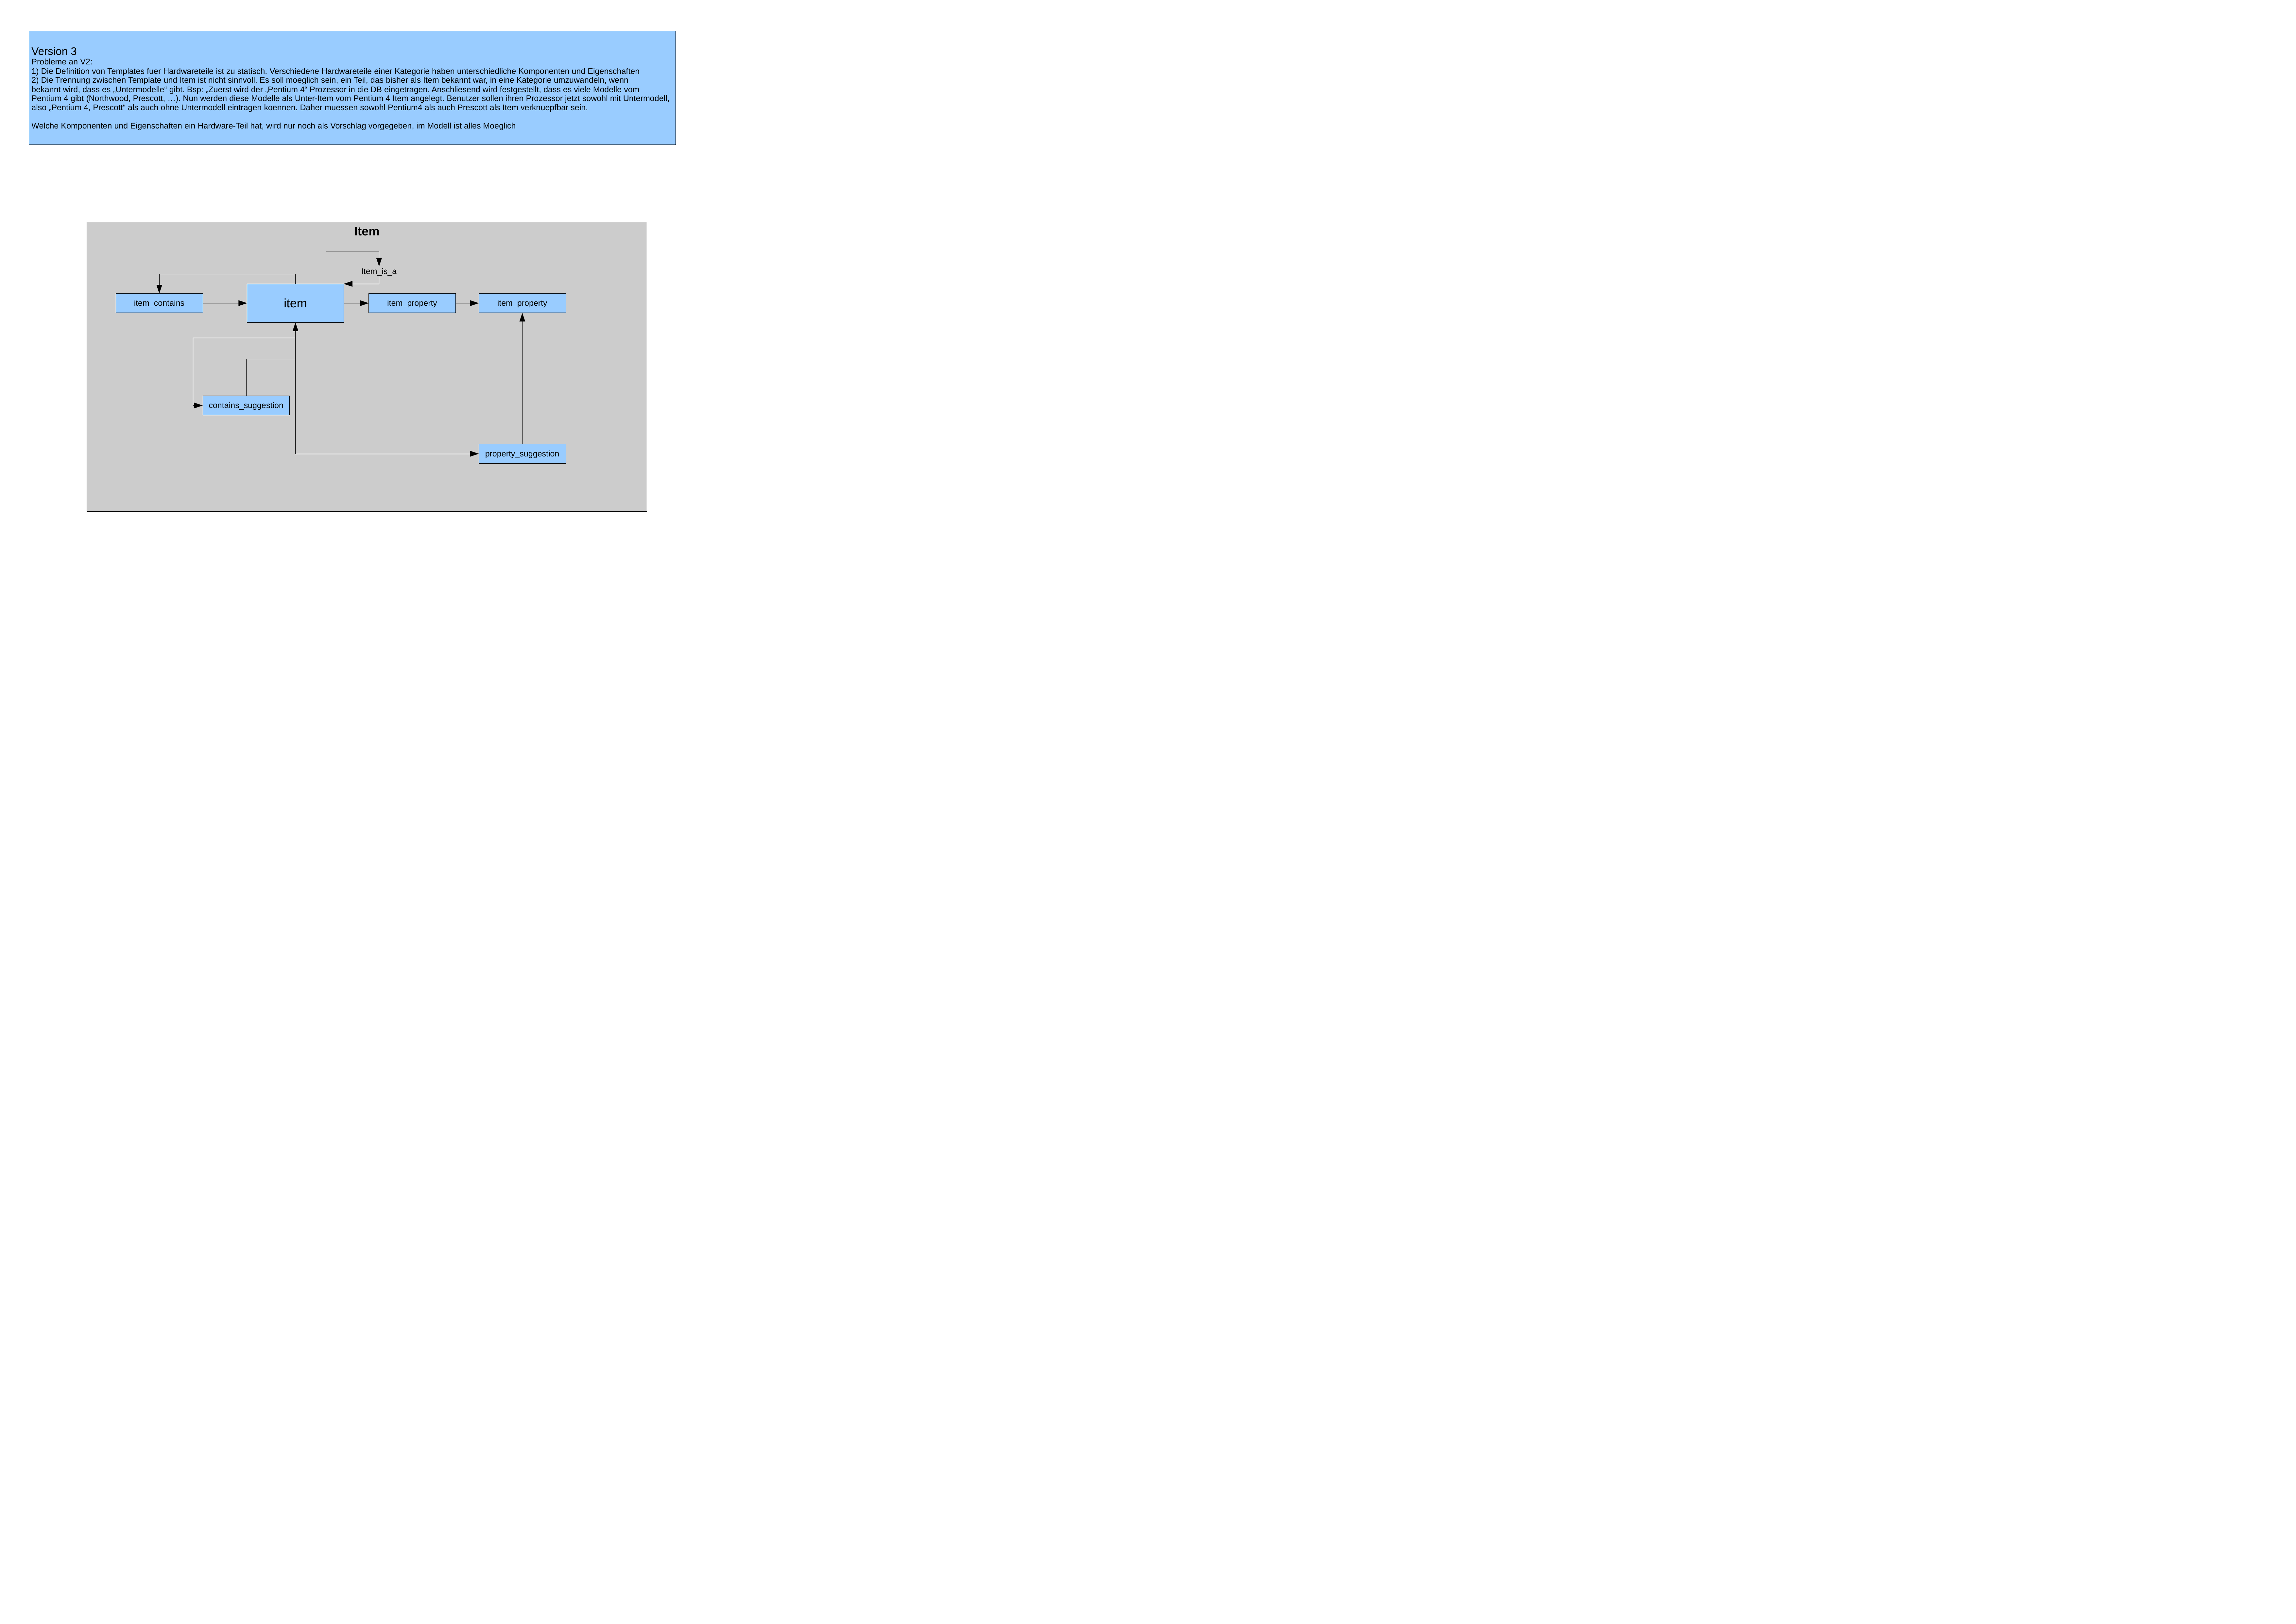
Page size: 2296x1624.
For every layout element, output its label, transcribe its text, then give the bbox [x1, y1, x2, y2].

text_box item_property [368, 293, 456, 313]
text_box contains_suggestion [203, 396, 290, 415]
text_box item_property [479, 293, 566, 313]
text_box item [247, 284, 344, 323]
text_box Item_is_a [345, 266, 413, 276]
text_box Version 3 Probleme an V2: 1) Die Definition von Templates fuer Hardwareteile ist zu statisch. Verschiedene Hardwareteile einer Kategorie haben unterschiedliche Komponenten und Eigenschaften 2) Die Trennung zwischen Template und Item ist nicht sinnvoll. Es soll moeglich sein, ein Teil, das bisher als Item bekannt war, in eine Kategorie umzuwandeln, wenn bekannt wird, dass es „Untermodelle“ gibt. Bsp: „Zuerst wird der „Pentium 4“ Prozessor in die DB eingetragen. Anschliesend wird festgestellt, dass es viele Modelle vom Pentium 4 gibt (Northwood, Prescott, …). Nun werden diese Modelle als Unter-Item vom Pentium 4 Item angelegt. Benutzer sollen ihren Prozessor jetzt sowohl mit Untermodell, also „Pentium 4, Prescott“ als auch ohne Untermodell eintragen koennen. Daher muessen sowohl Pentium4 als auch Prescott als Item verknuepfbar sein. Welche Komponenten und Eigenschaften ein Hardware-Teil hat, wird nur noch als Vorschlag vorgegeben, im Modell ist alles Moeglich [29, 31, 676, 145]
text_box Item [87, 222, 647, 512]
text_box property_suggestion [479, 444, 566, 464]
text_box item_contains [116, 293, 203, 313]
